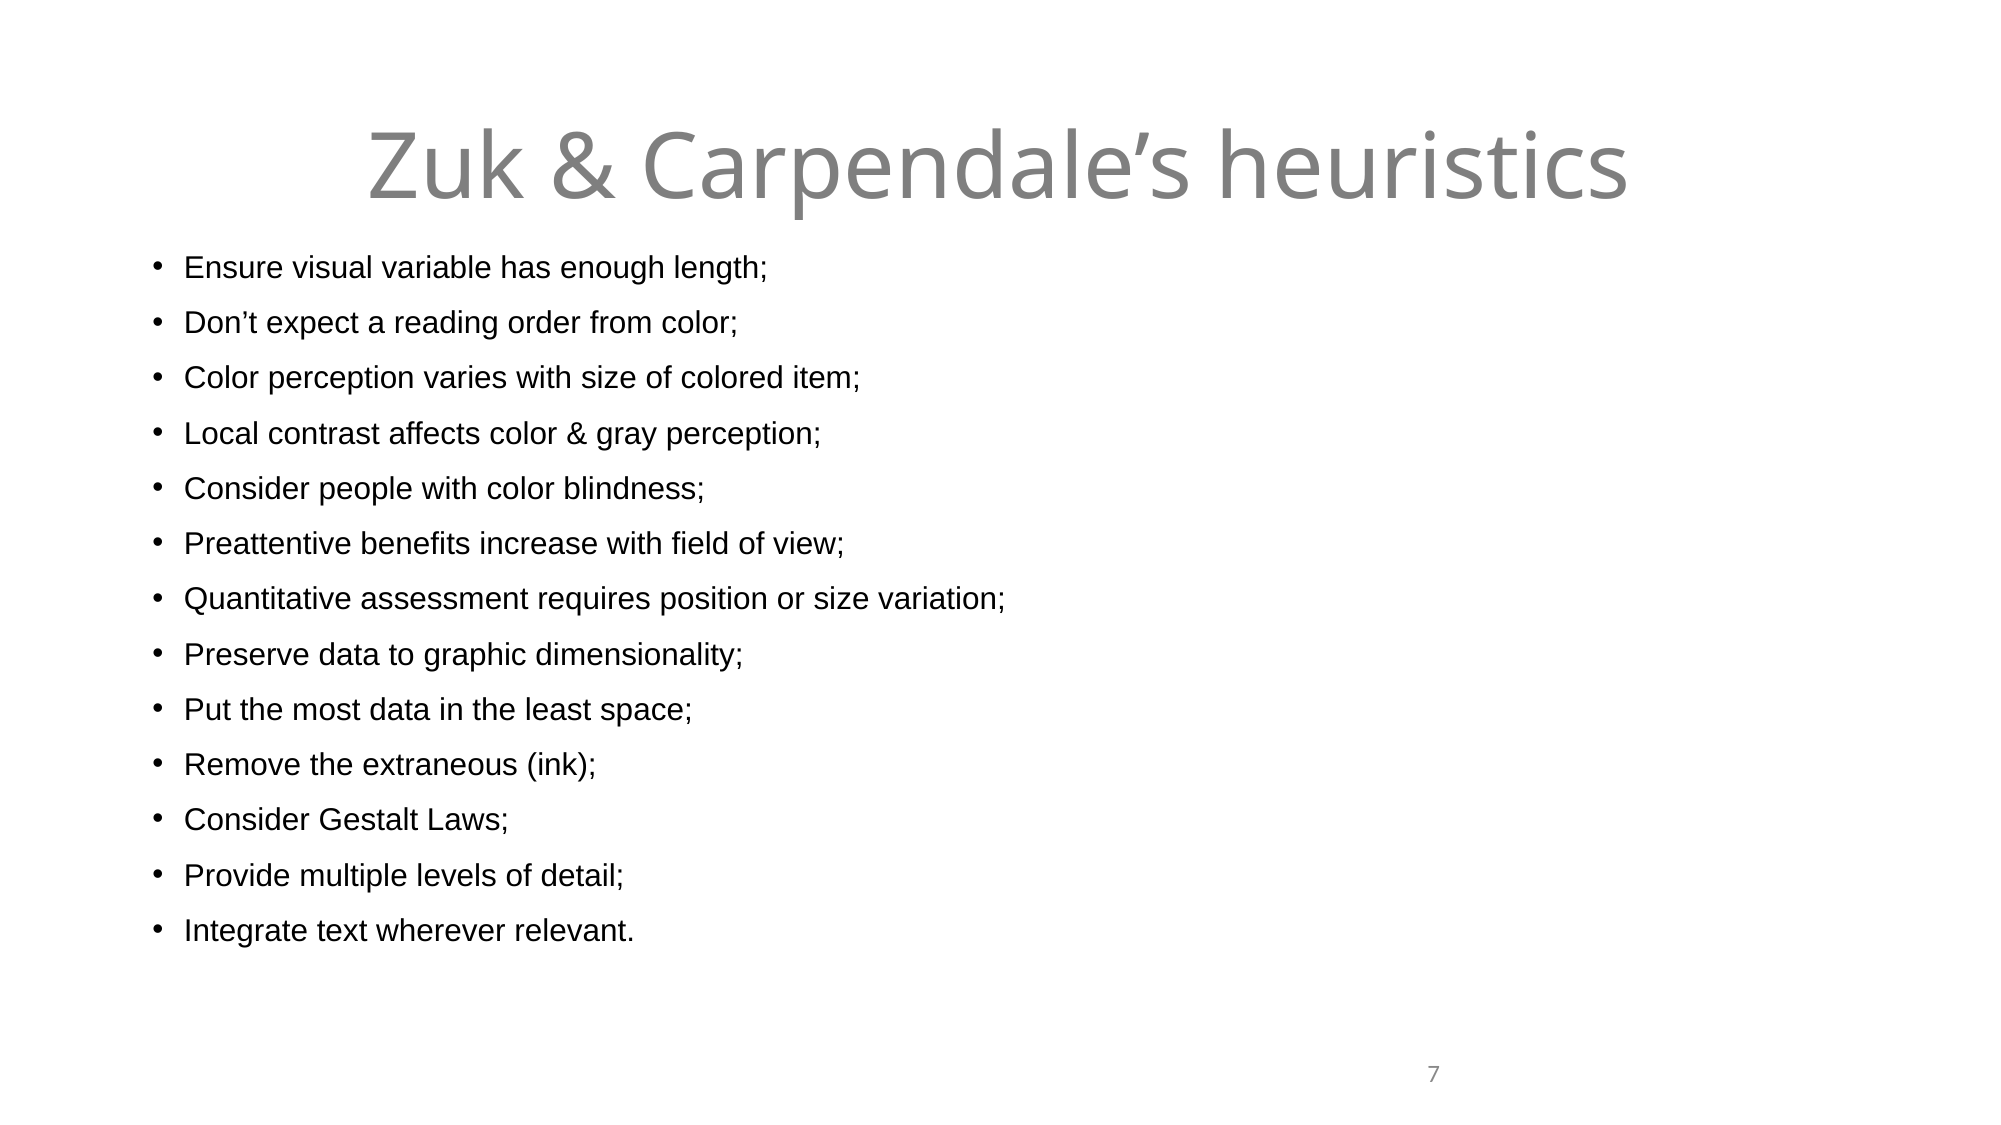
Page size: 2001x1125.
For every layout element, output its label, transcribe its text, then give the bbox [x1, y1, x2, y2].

title Zuk & Carpendale’s heuristics [137, 59, 1863, 278]
list Ensure visual variable has enough length; Don’t expect a reading order from color; Color perception varies with size of colored item; Local contrast affects color & gray perception; Consider people with color blindness; Preattentive benefits increase with field of view; Quantitative assessment requires position or size variation; Preserve data to graphic dimensionality; Put the most data in the least space; Remove the extraneous (ink); Consider Gestalt Laws; Provide multiple levels of detail; Integrate text wherever relevant. [137, 239, 1837, 962]
text_box [1412, 1042, 1863, 1103]
